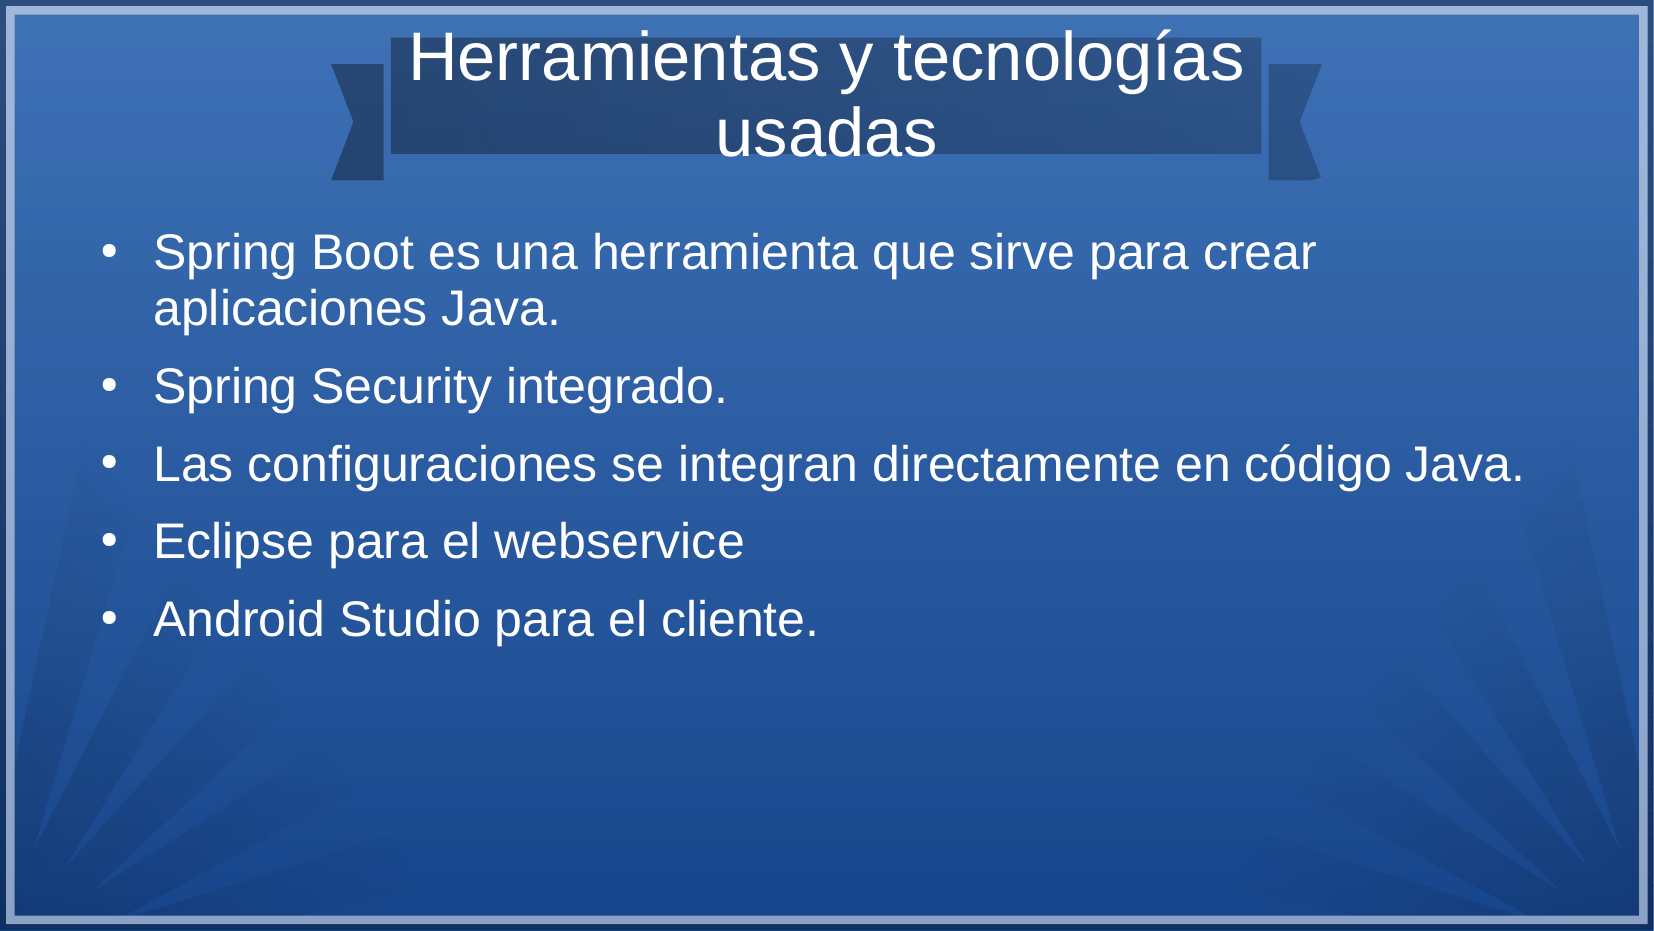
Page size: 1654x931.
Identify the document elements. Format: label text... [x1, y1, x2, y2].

title Herramientas y tecnologías usadas [389, 17, 1264, 172]
list Spring Boot es una herramienta que sirve para crear aplicaciones Java. Spring Security integrado. Las configuraciones se integran directamente en código Java. Eclipse para el webservice Android Studio para el cliente. [82, 224, 1571, 848]
